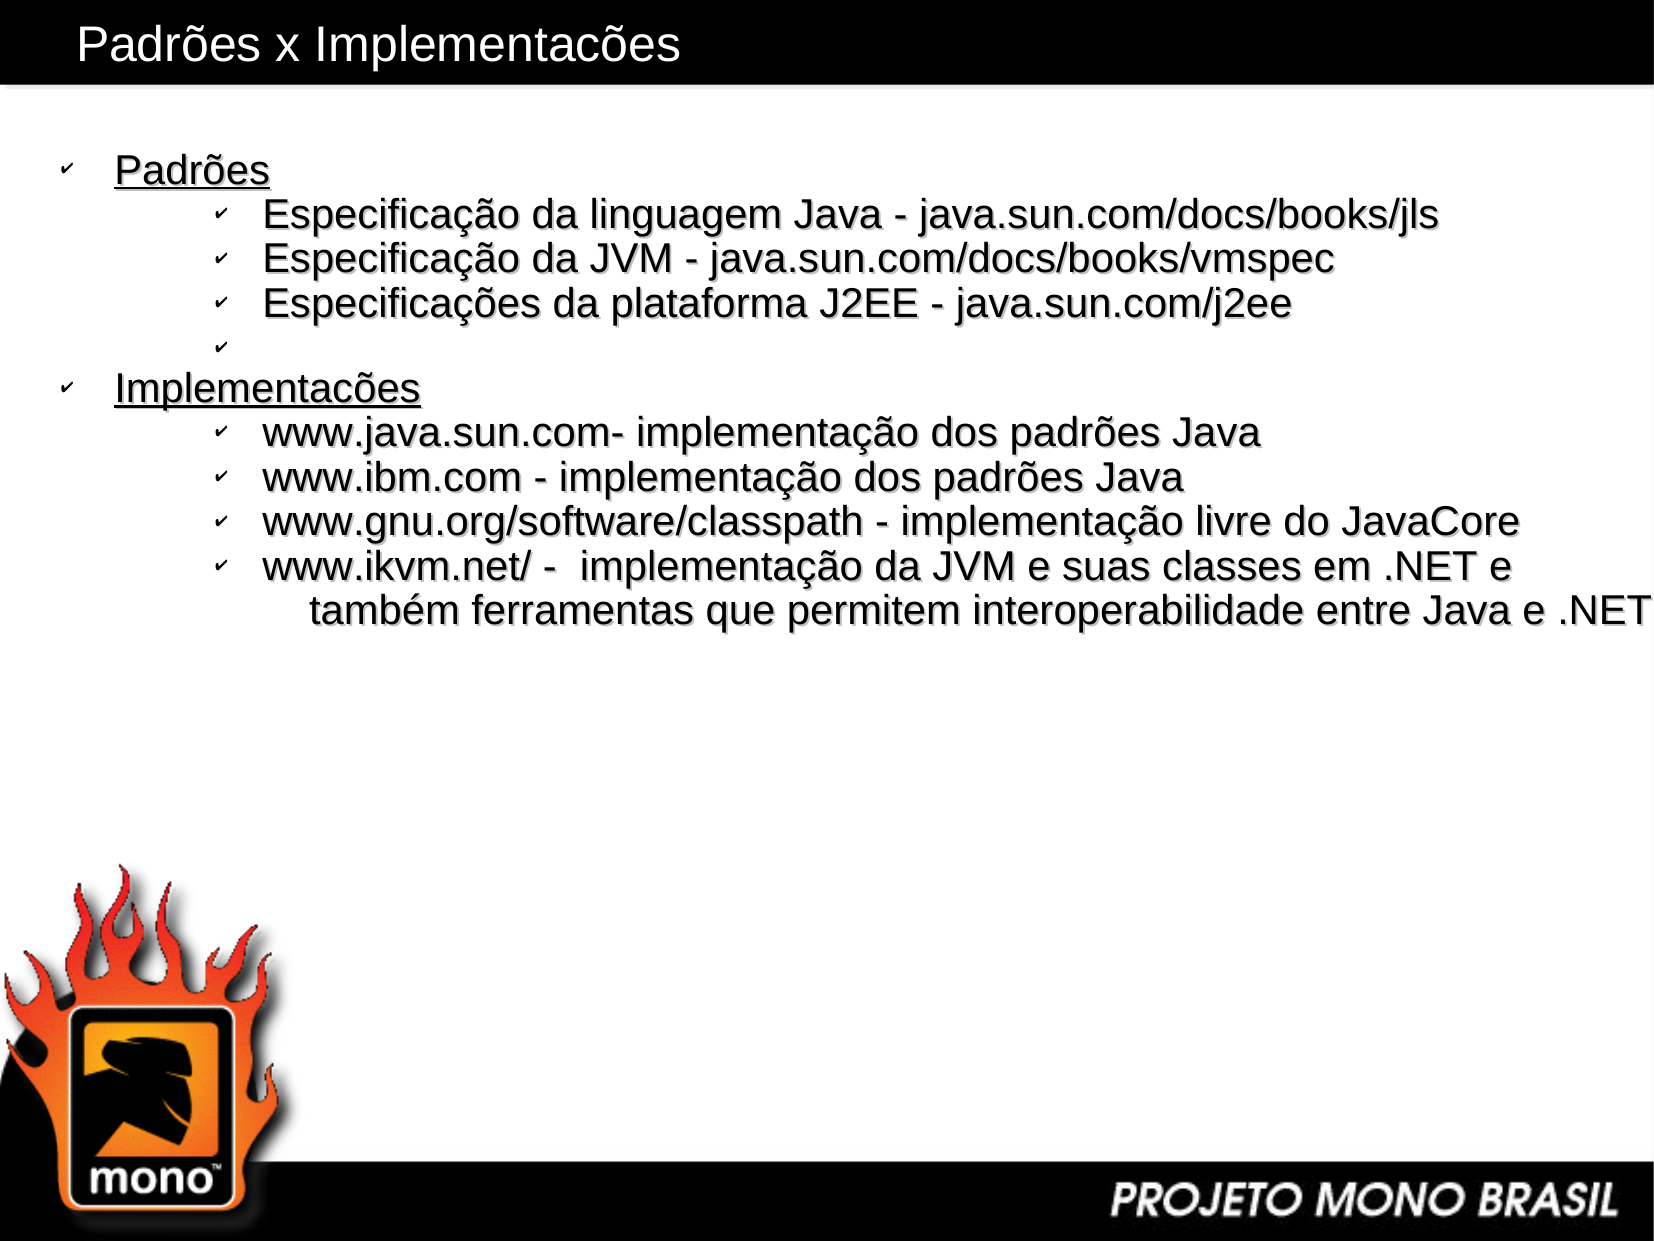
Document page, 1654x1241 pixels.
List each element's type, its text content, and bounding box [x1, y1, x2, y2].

list Padrões Especificação da linguagem Java - java.sun.com/docs/books/jls Especificação da JVM - java.sun.com/docs/books/vmspec Especificações da plataforma J2EE - java.sun.com/j2ee Implementacões www.java.sun.com- implementação dos padrões Java www.ibm.com - implementação dos padrões Java www.gnu.org/software/classpath - implementação livre do JavaCore www.ikvm.net/ - implementação da JVM e suas classes em .NET e também ferramentas que permitem interoperabilidade entre Java e .NET [26, 152, 1654, 702]
picture [0, 85, 1654, 1241]
title Padrões x Implementacões [76, 4, 1488, 88]
